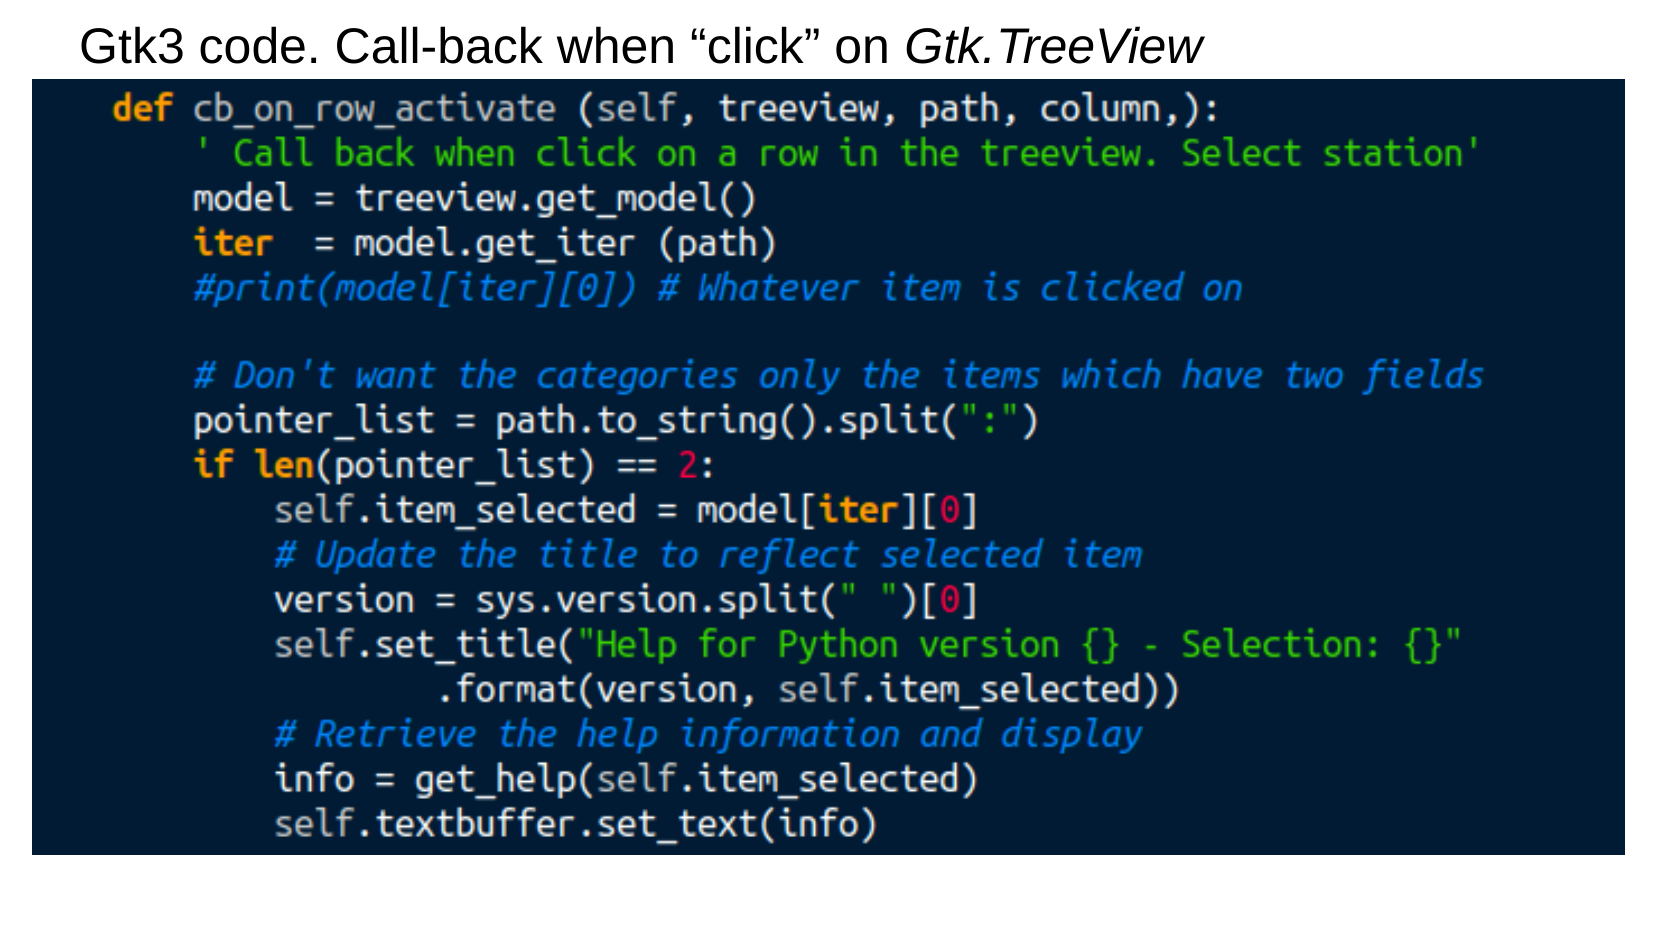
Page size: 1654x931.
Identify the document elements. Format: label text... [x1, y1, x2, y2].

picture [32, 79, 1625, 855]
list Gtk3 code. Call-back when “click” on Gtk.TreeView [79, 18, 1632, 131]
